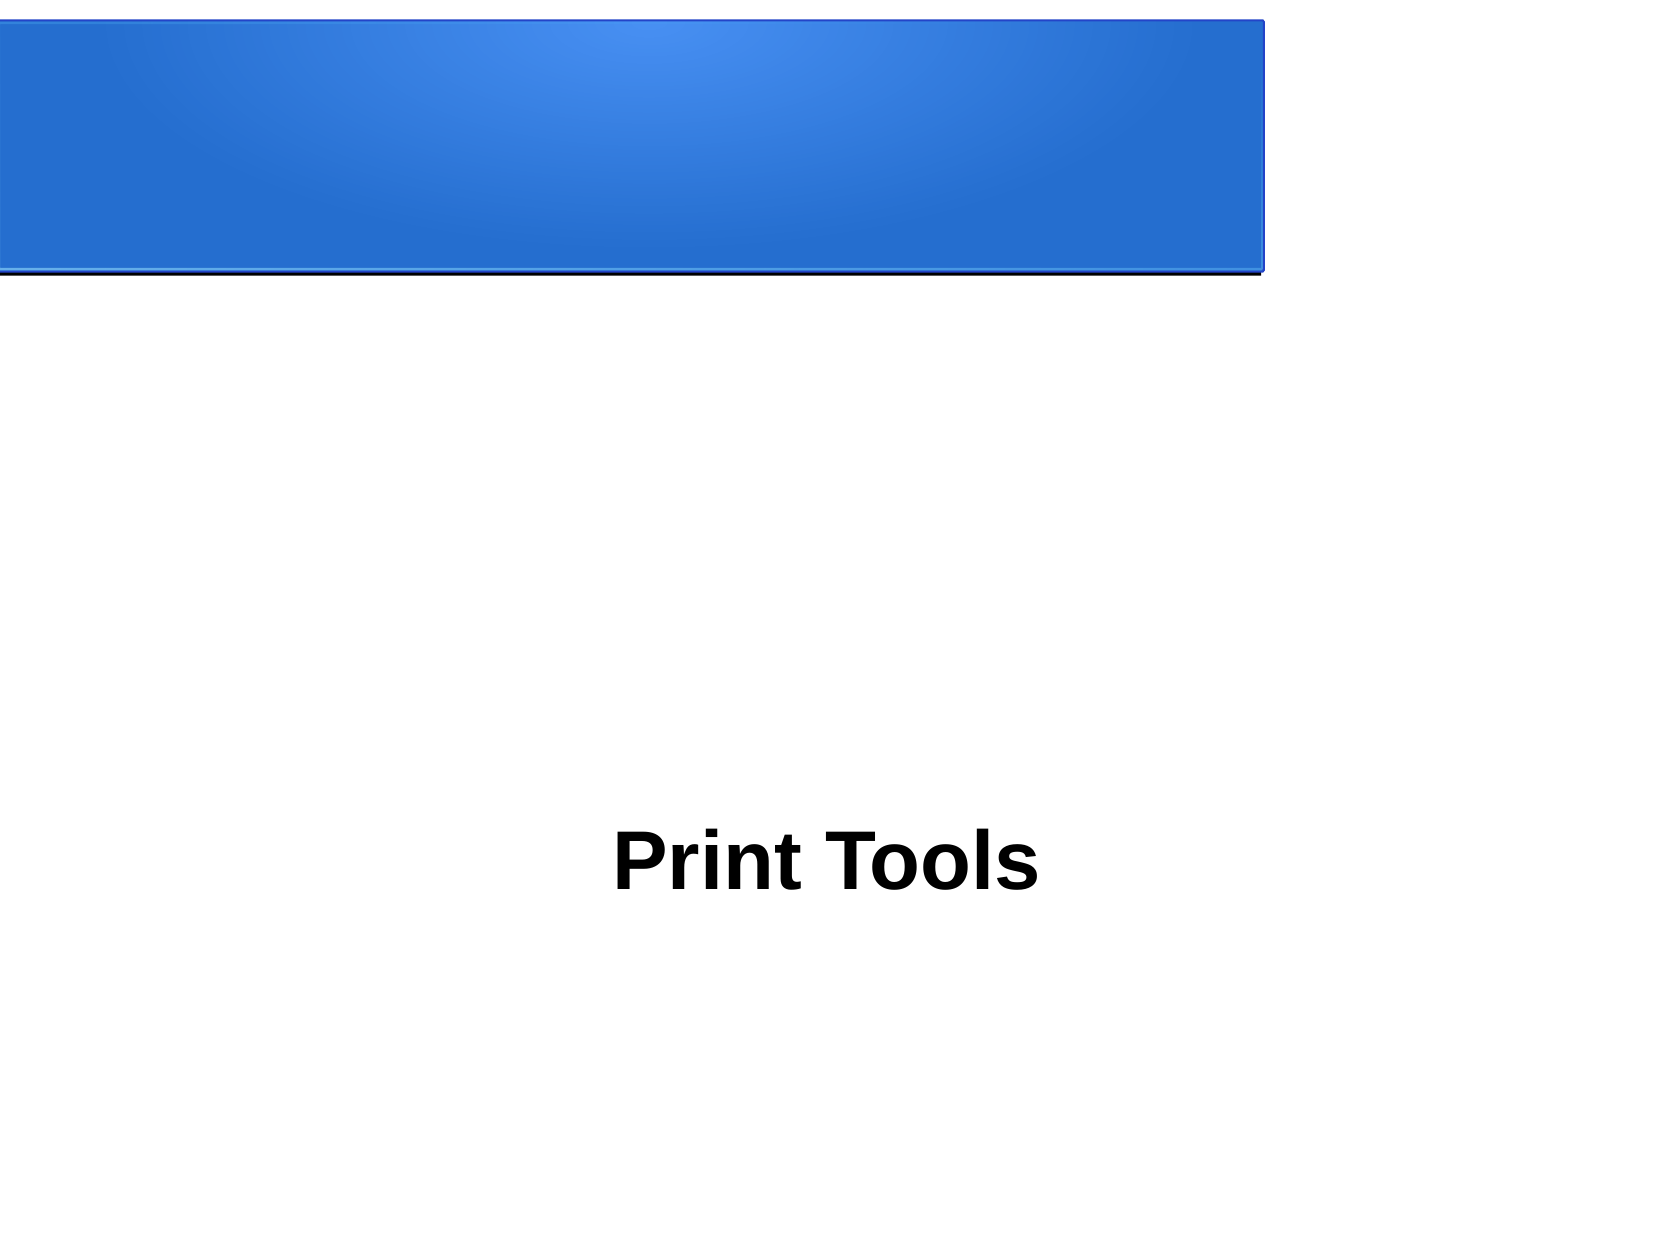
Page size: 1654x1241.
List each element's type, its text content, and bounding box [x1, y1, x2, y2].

subtitle Print Tools [248, 691, 1406, 1031]
title Print Tools [220, 151, 1447, 614]
